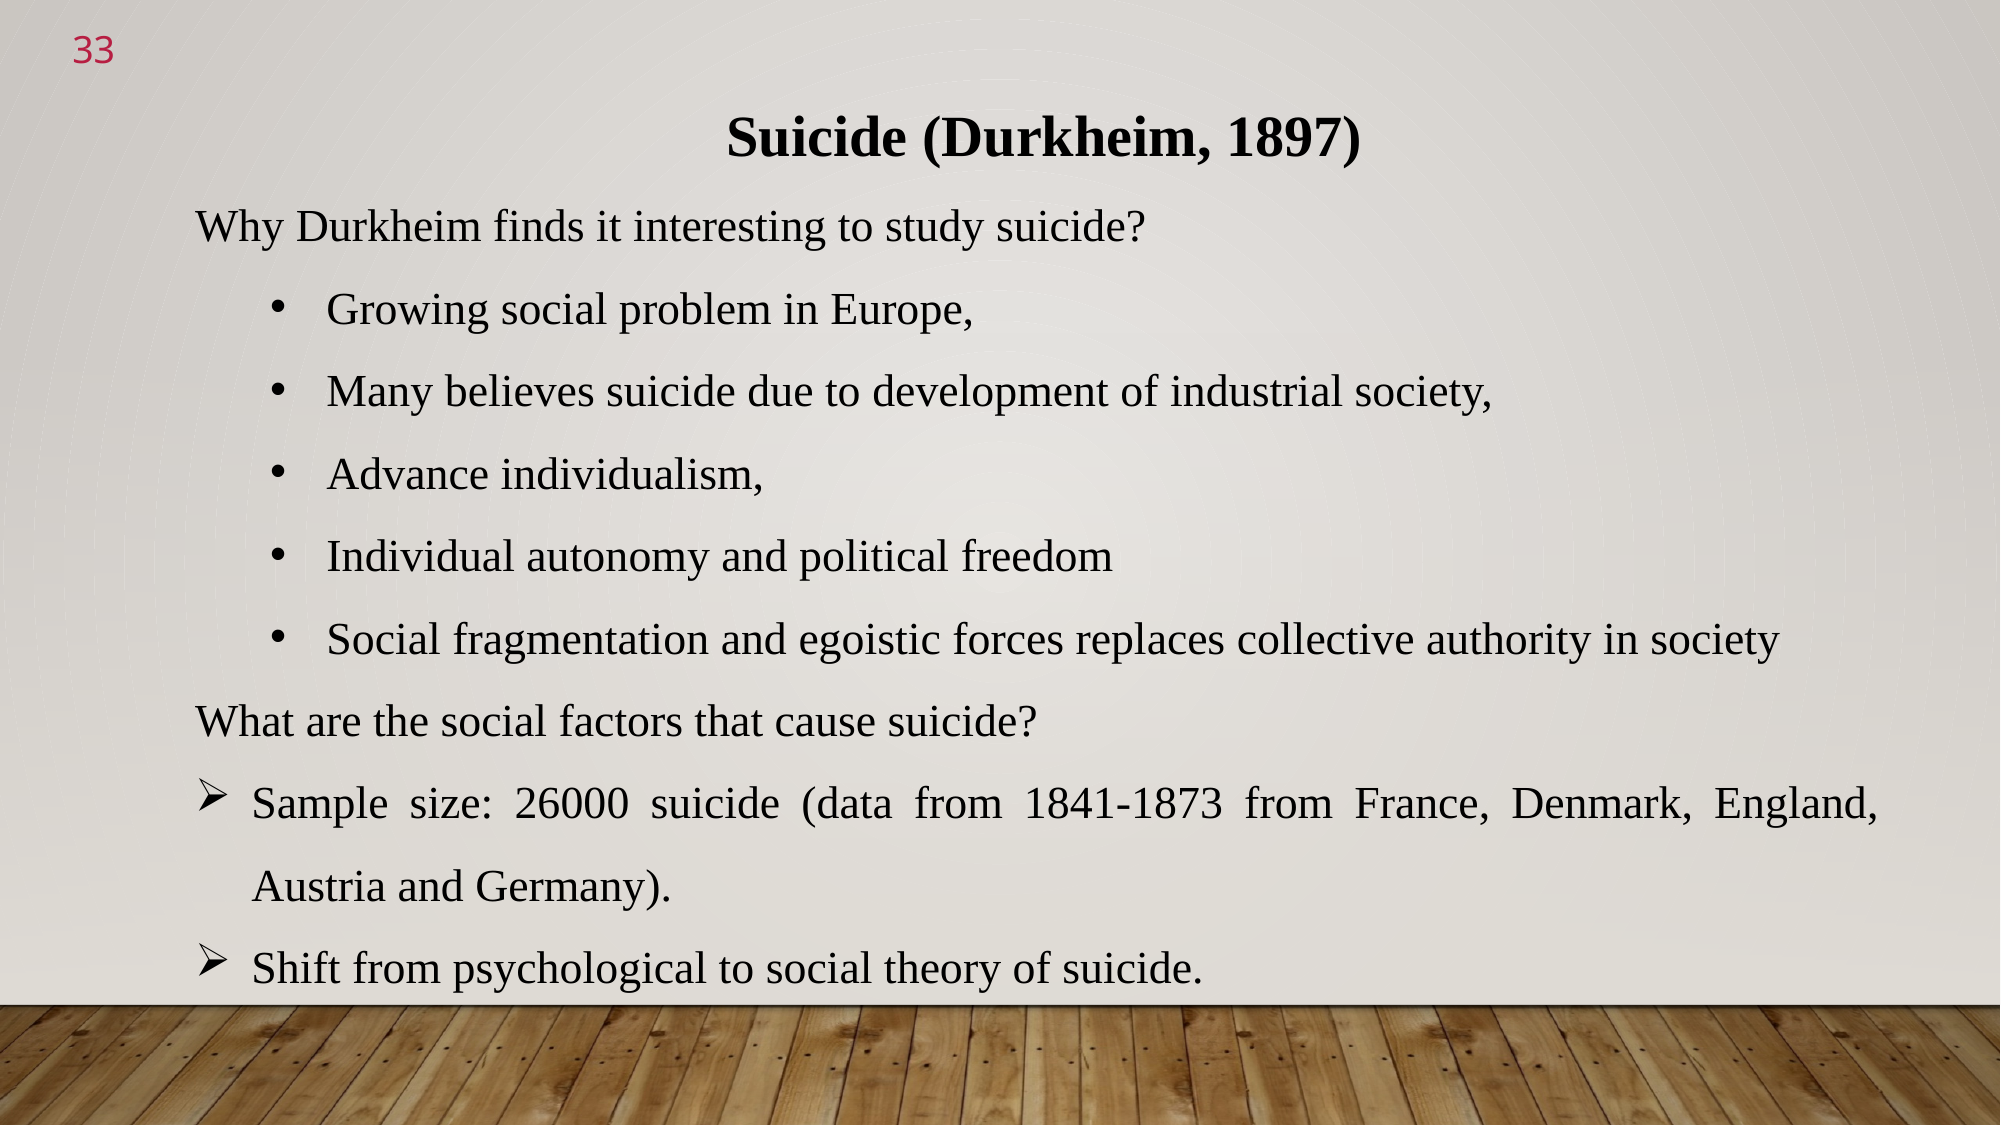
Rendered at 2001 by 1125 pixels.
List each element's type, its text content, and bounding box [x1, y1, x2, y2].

text_box Suicide (Durkheim, 1897) Why Durkheim finds it interesting to study suicide? Growing social problem in Europe, Many believes suicide due to development of industrial society, Advance individualism, Individual autonomy and political freedom Social fragmentation and egoistic forces replaces collective authority in society What are the social factors that cause suicide? Sample size: 26000 suicide (data from 1841-1873 from France, Denmark, England, Austria and Germany). Shift from psychological to social theory of suicide. [105, 56, 1895, 1001]
picture [0, 1005, 2000, 1125]
slide_number 21 [0, 18, 131, 102]
